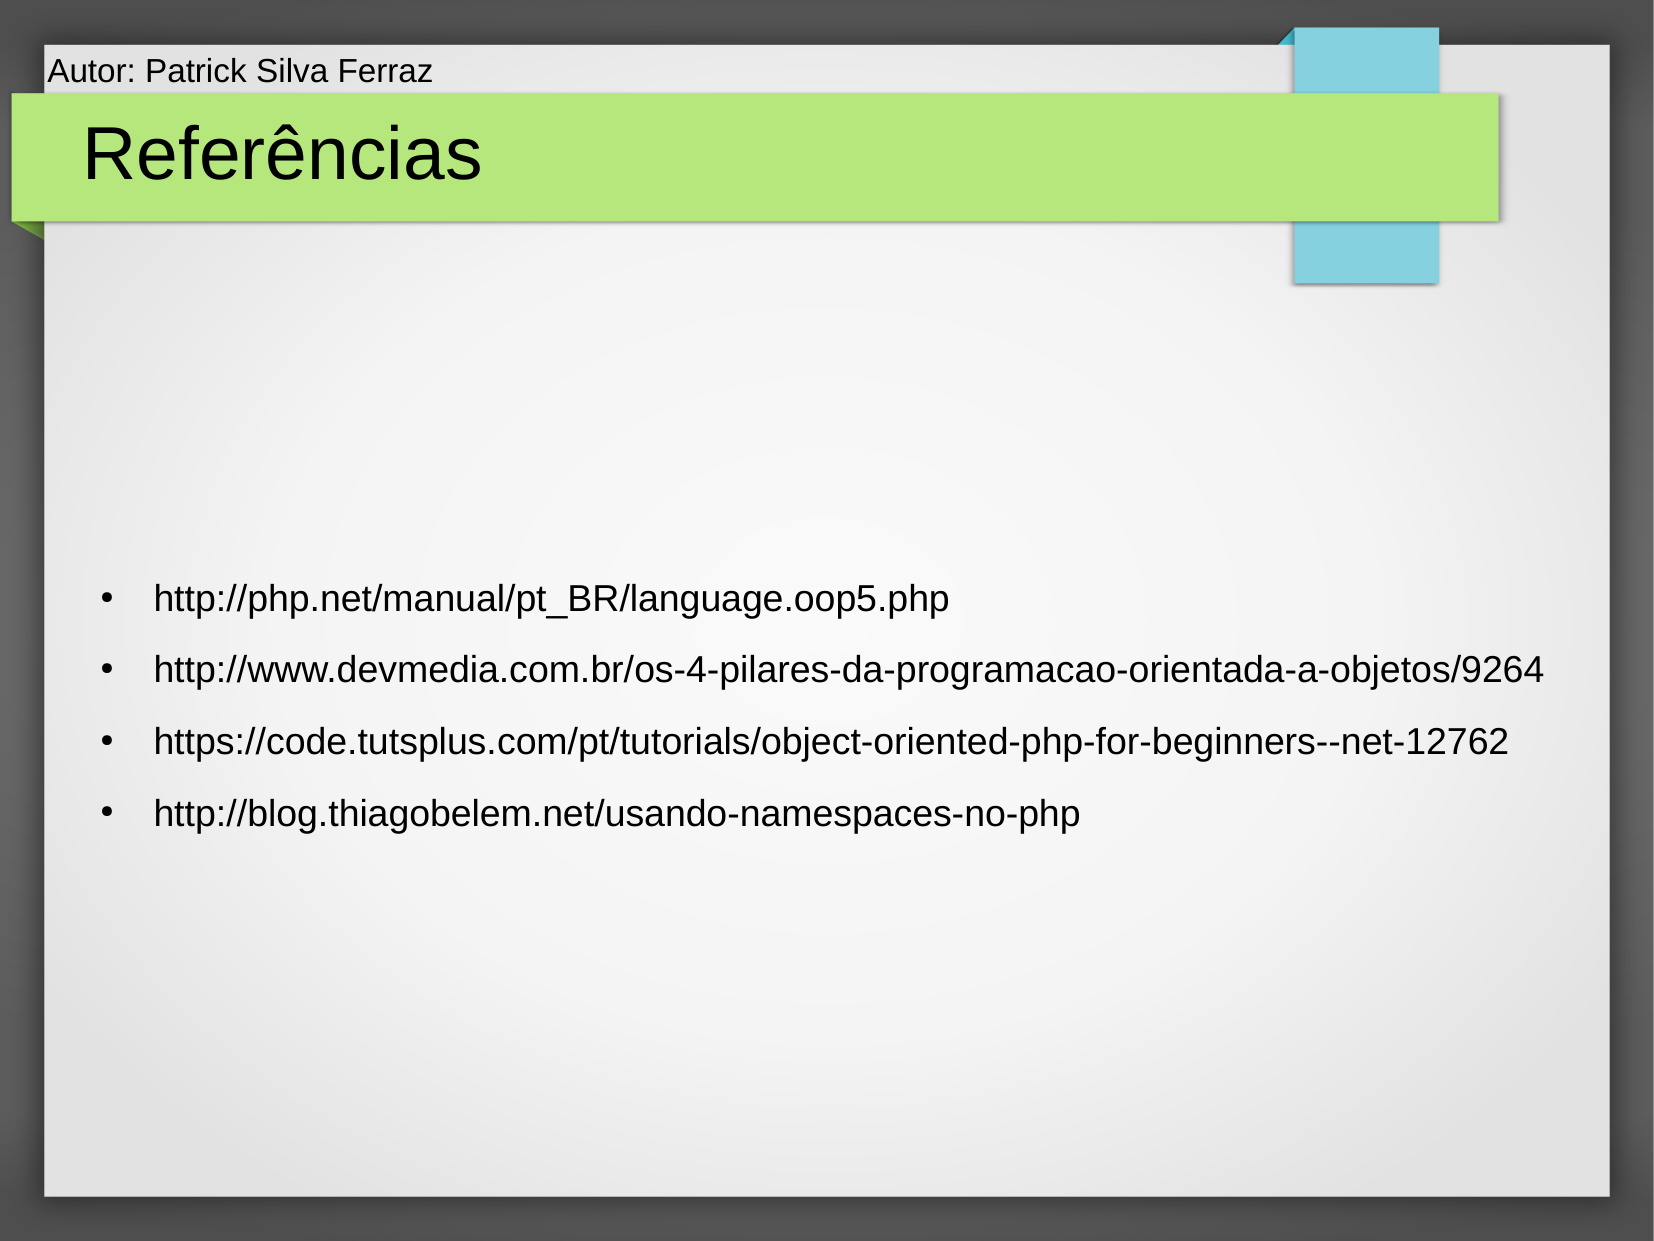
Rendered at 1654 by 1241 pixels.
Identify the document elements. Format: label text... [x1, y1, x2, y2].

text_box Autor: Patrick Silva Ferraz [47, 47, 876, 95]
list http://php.net/manual/pt_BR/language.oop5.php http://www.devmedia.com.br/os-4-pilares-da-programacao-orientada-a-objetos/9264 https://code.tutsplus.com/pt/tutorials/object-oriented-php-for-beginners--net-12762 http://blog.thiagobelem.net/usando-namespaces-no-php [82, 242, 1571, 1170]
picture [0, 0, 1654, 1241]
title Referências [82, 94, 1264, 213]
